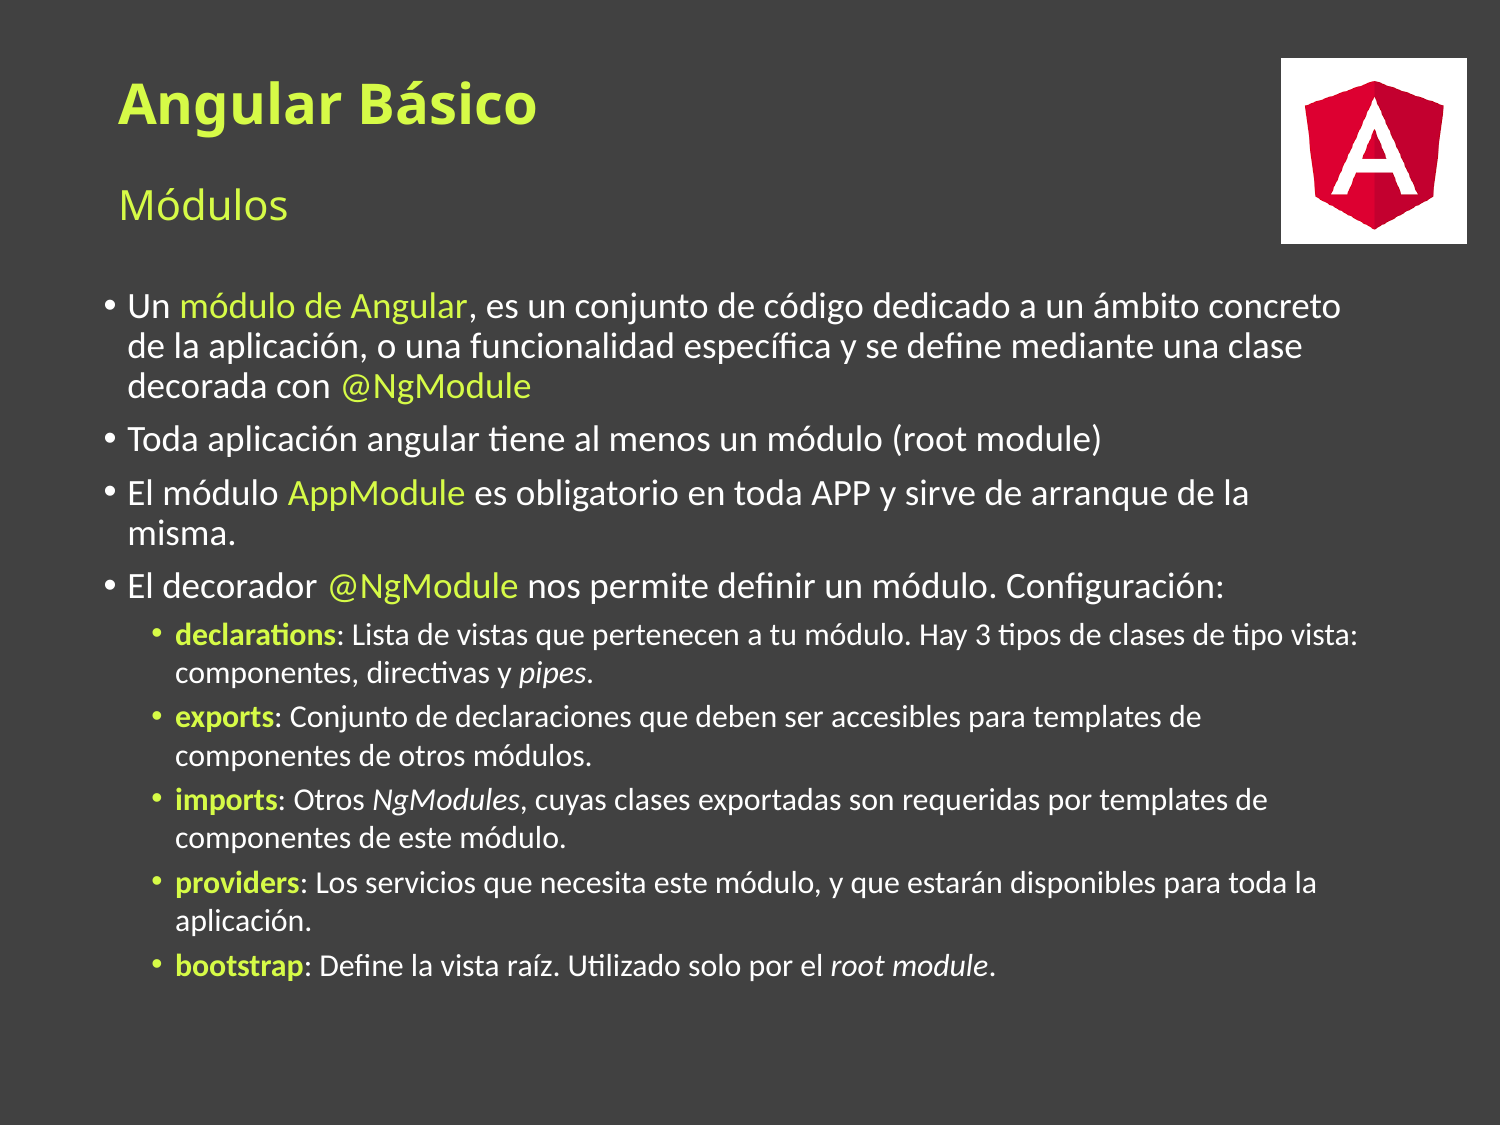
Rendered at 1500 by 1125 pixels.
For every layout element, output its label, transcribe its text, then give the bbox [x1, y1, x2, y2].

list Módulos [103, 163, 1282, 244]
title Angular Básico [103, 59, 1282, 144]
picture [1281, 58, 1467, 244]
list Un módulo de Angular, es un conjunto de código dedicado a un ámbito concreto de la aplicación, o una funcionalidad específica y se define mediante una clase decorada con @NgModule Toda aplicación angular tiene al menos un módulo (root module) El módulo AppModule es obligatorio en toda APP y sirve de arranque de la misma. El decorador @NgModule nos permite definir un módulo. Configuración: declarations: Lista de vistas que pertenecen a tu módulo. Hay 3 tipos de clases de tipo vista: componentes, directivas y pipes. exports: Conjunto de declaraciones que deben ser accesibles para templates de componentes de otros módulos. imports: Otros NgModules, cuyas clases exportadas son requeridas por templates de componentes de este módulo. providers: Los servicios que necesita este módulo, y que estarán disponibles para toda la aplicación. bootstrap: Define la vista raíz. Utilizado solo por el root module. [88, 278, 1383, 993]
